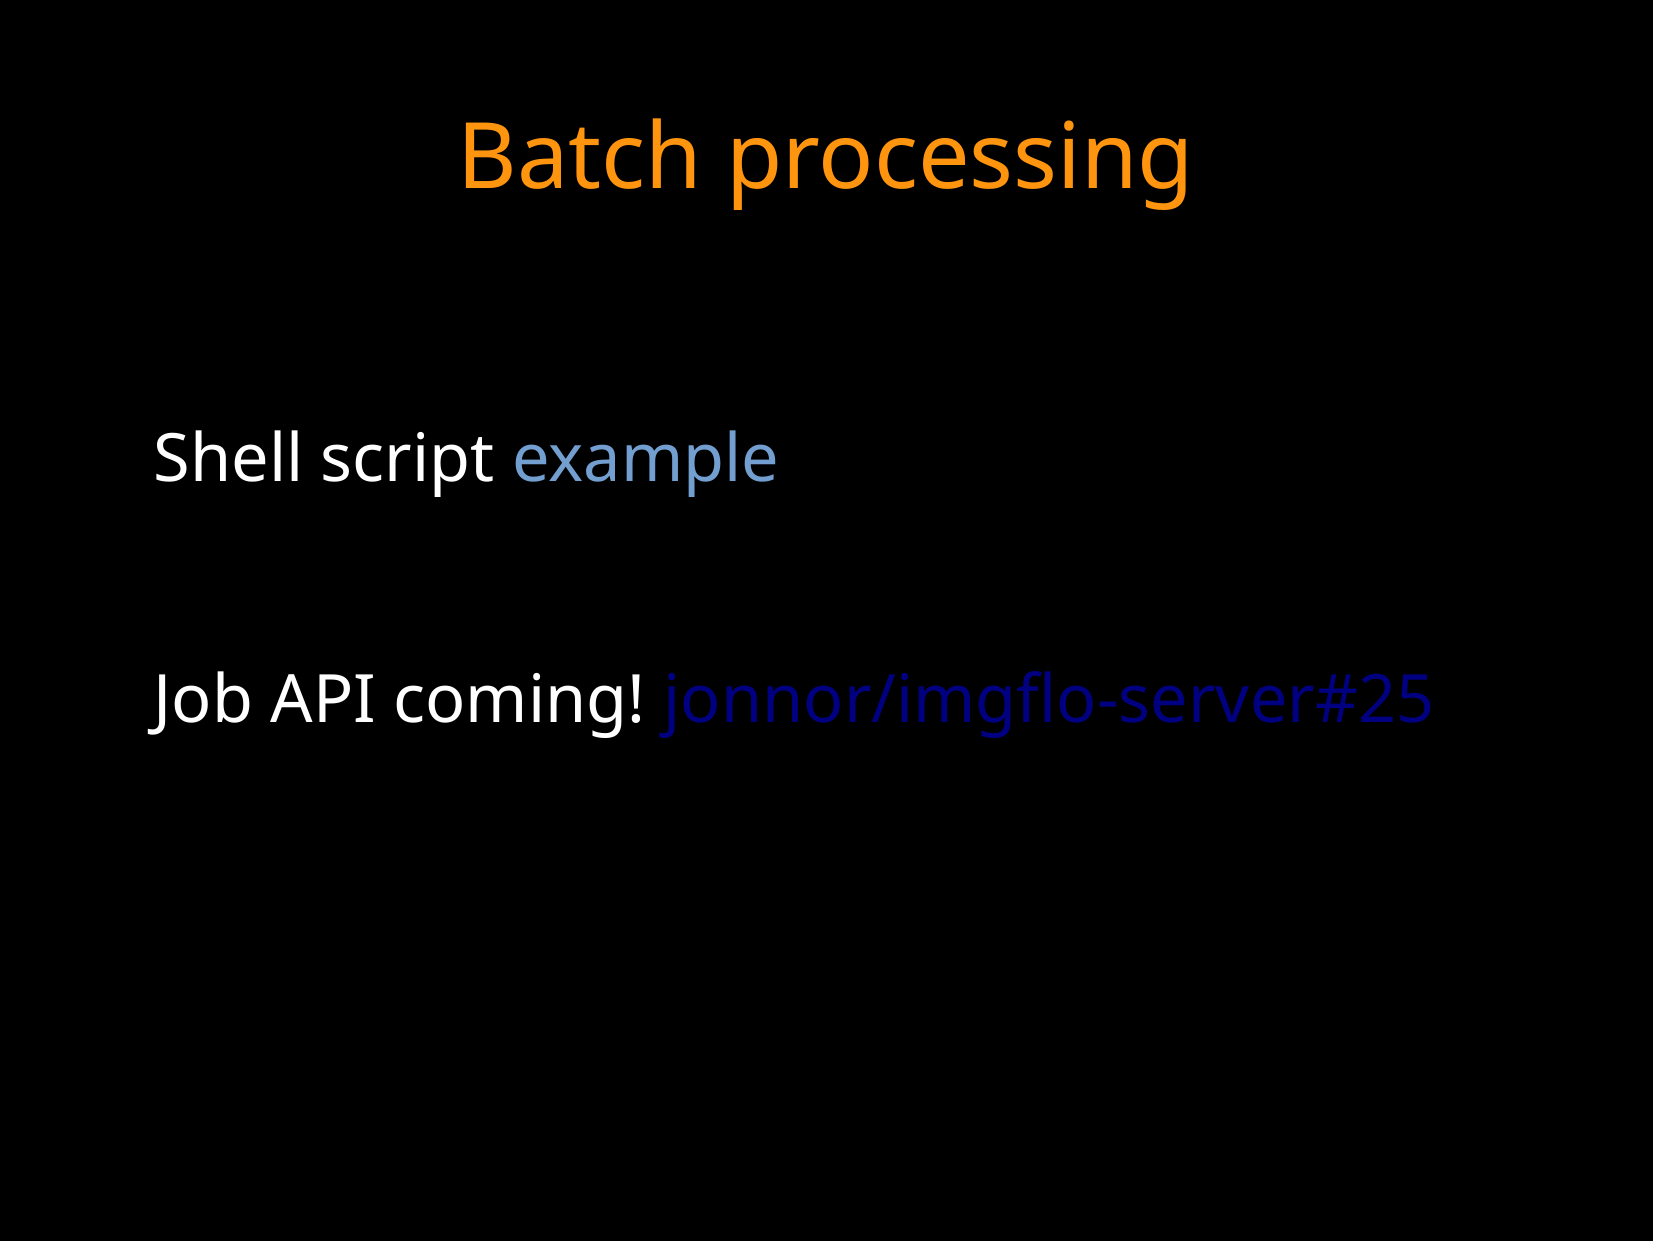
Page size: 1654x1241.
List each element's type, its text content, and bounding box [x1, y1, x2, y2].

list Shell script example Job API coming! jonnor/imgflo-server#25 [82, 290, 1571, 1010]
title Batch processing [82, 49, 1571, 257]
